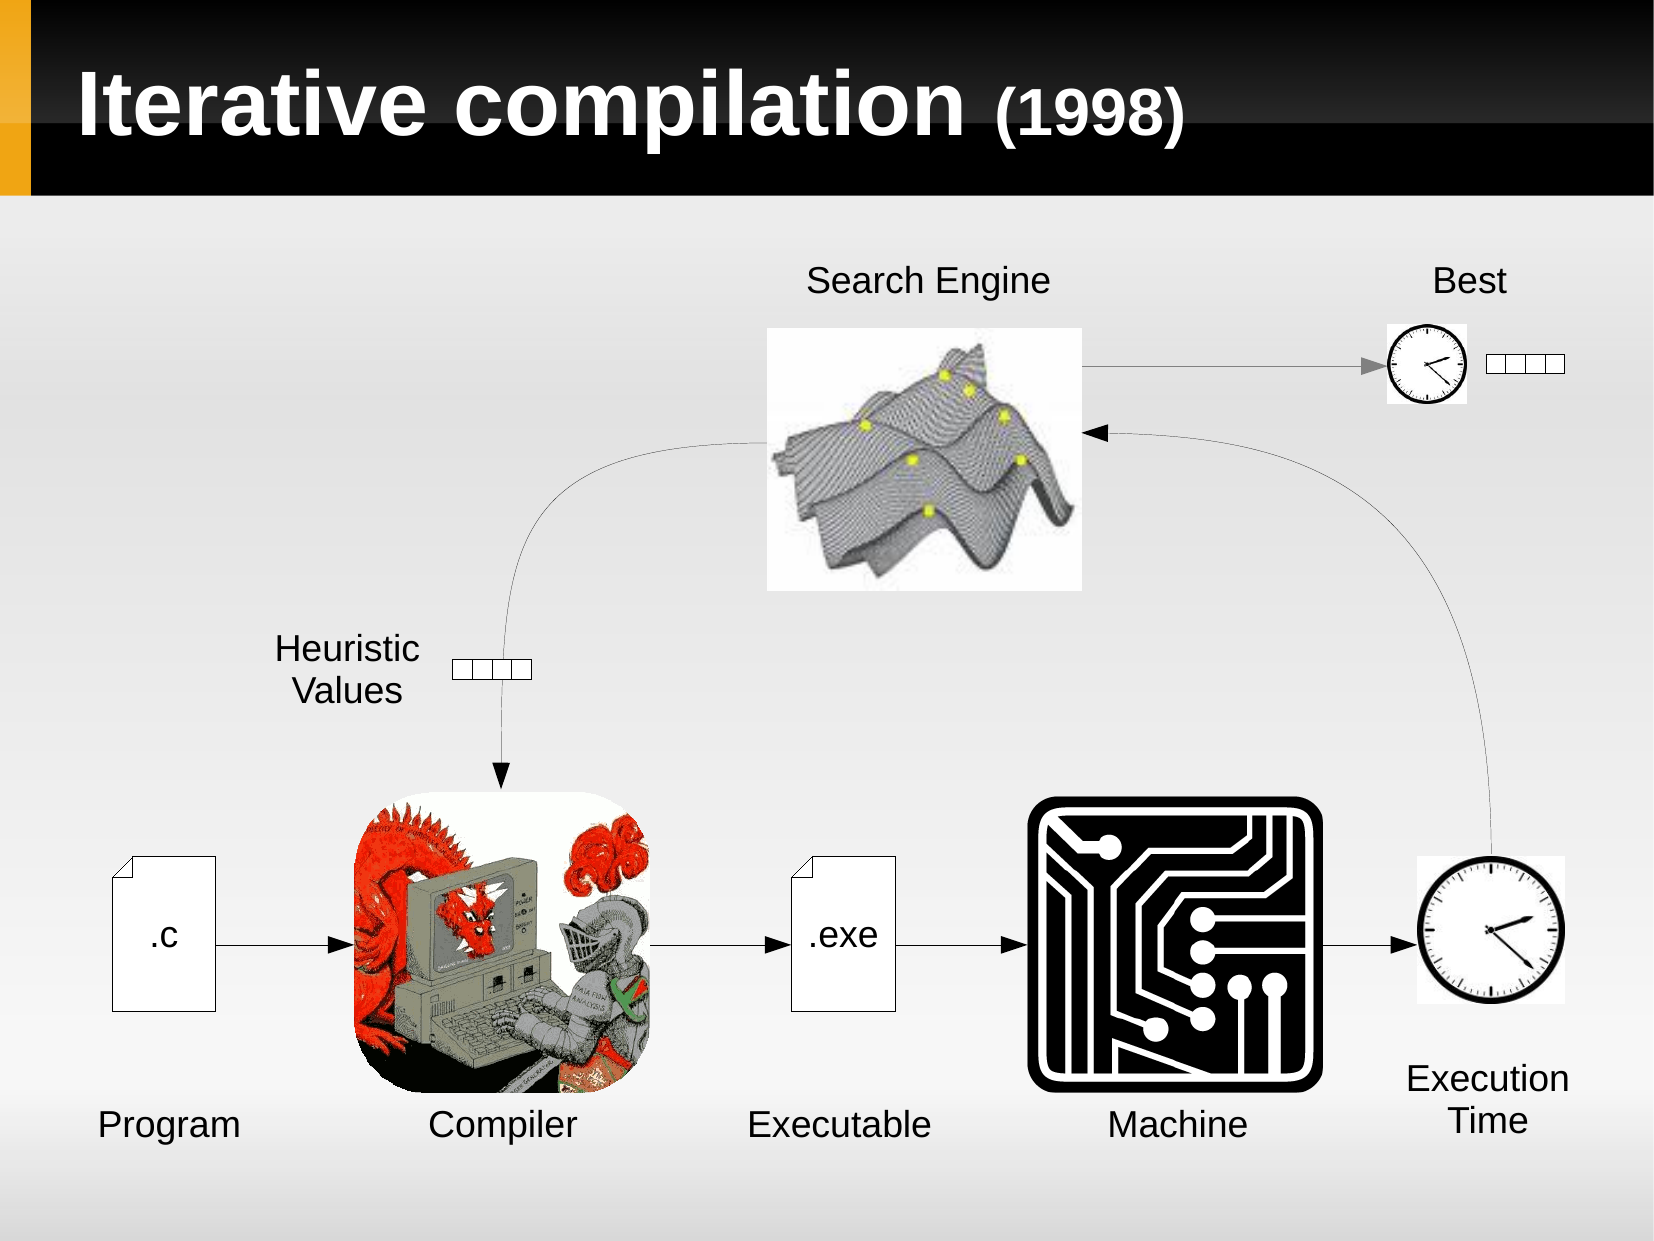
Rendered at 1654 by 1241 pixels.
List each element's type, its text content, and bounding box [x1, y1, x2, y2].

text_box Compiler [413, 1096, 593, 1158]
text_box [112, 856, 133, 878]
text_box Best [1417, 251, 1523, 313]
text_box [452, 659, 532, 680]
text_box [1486, 354, 1565, 374]
text_box [791, 856, 813, 878]
title Iterative compilation (1998) [76, 7, 1565, 200]
text_box Executable [732, 1096, 947, 1158]
text_box Program [82, 1096, 256, 1158]
text_box Heuristic Values [259, 620, 436, 758]
picture [0, 0, 1654, 1241]
text_box .c [112, 856, 216, 1012]
text_box Execution Time [1391, 1049, 1585, 1158]
text_box .exe [791, 856, 896, 1012]
text_box Machine [1092, 1096, 1264, 1158]
text_box Search Engine [791, 251, 1067, 313]
